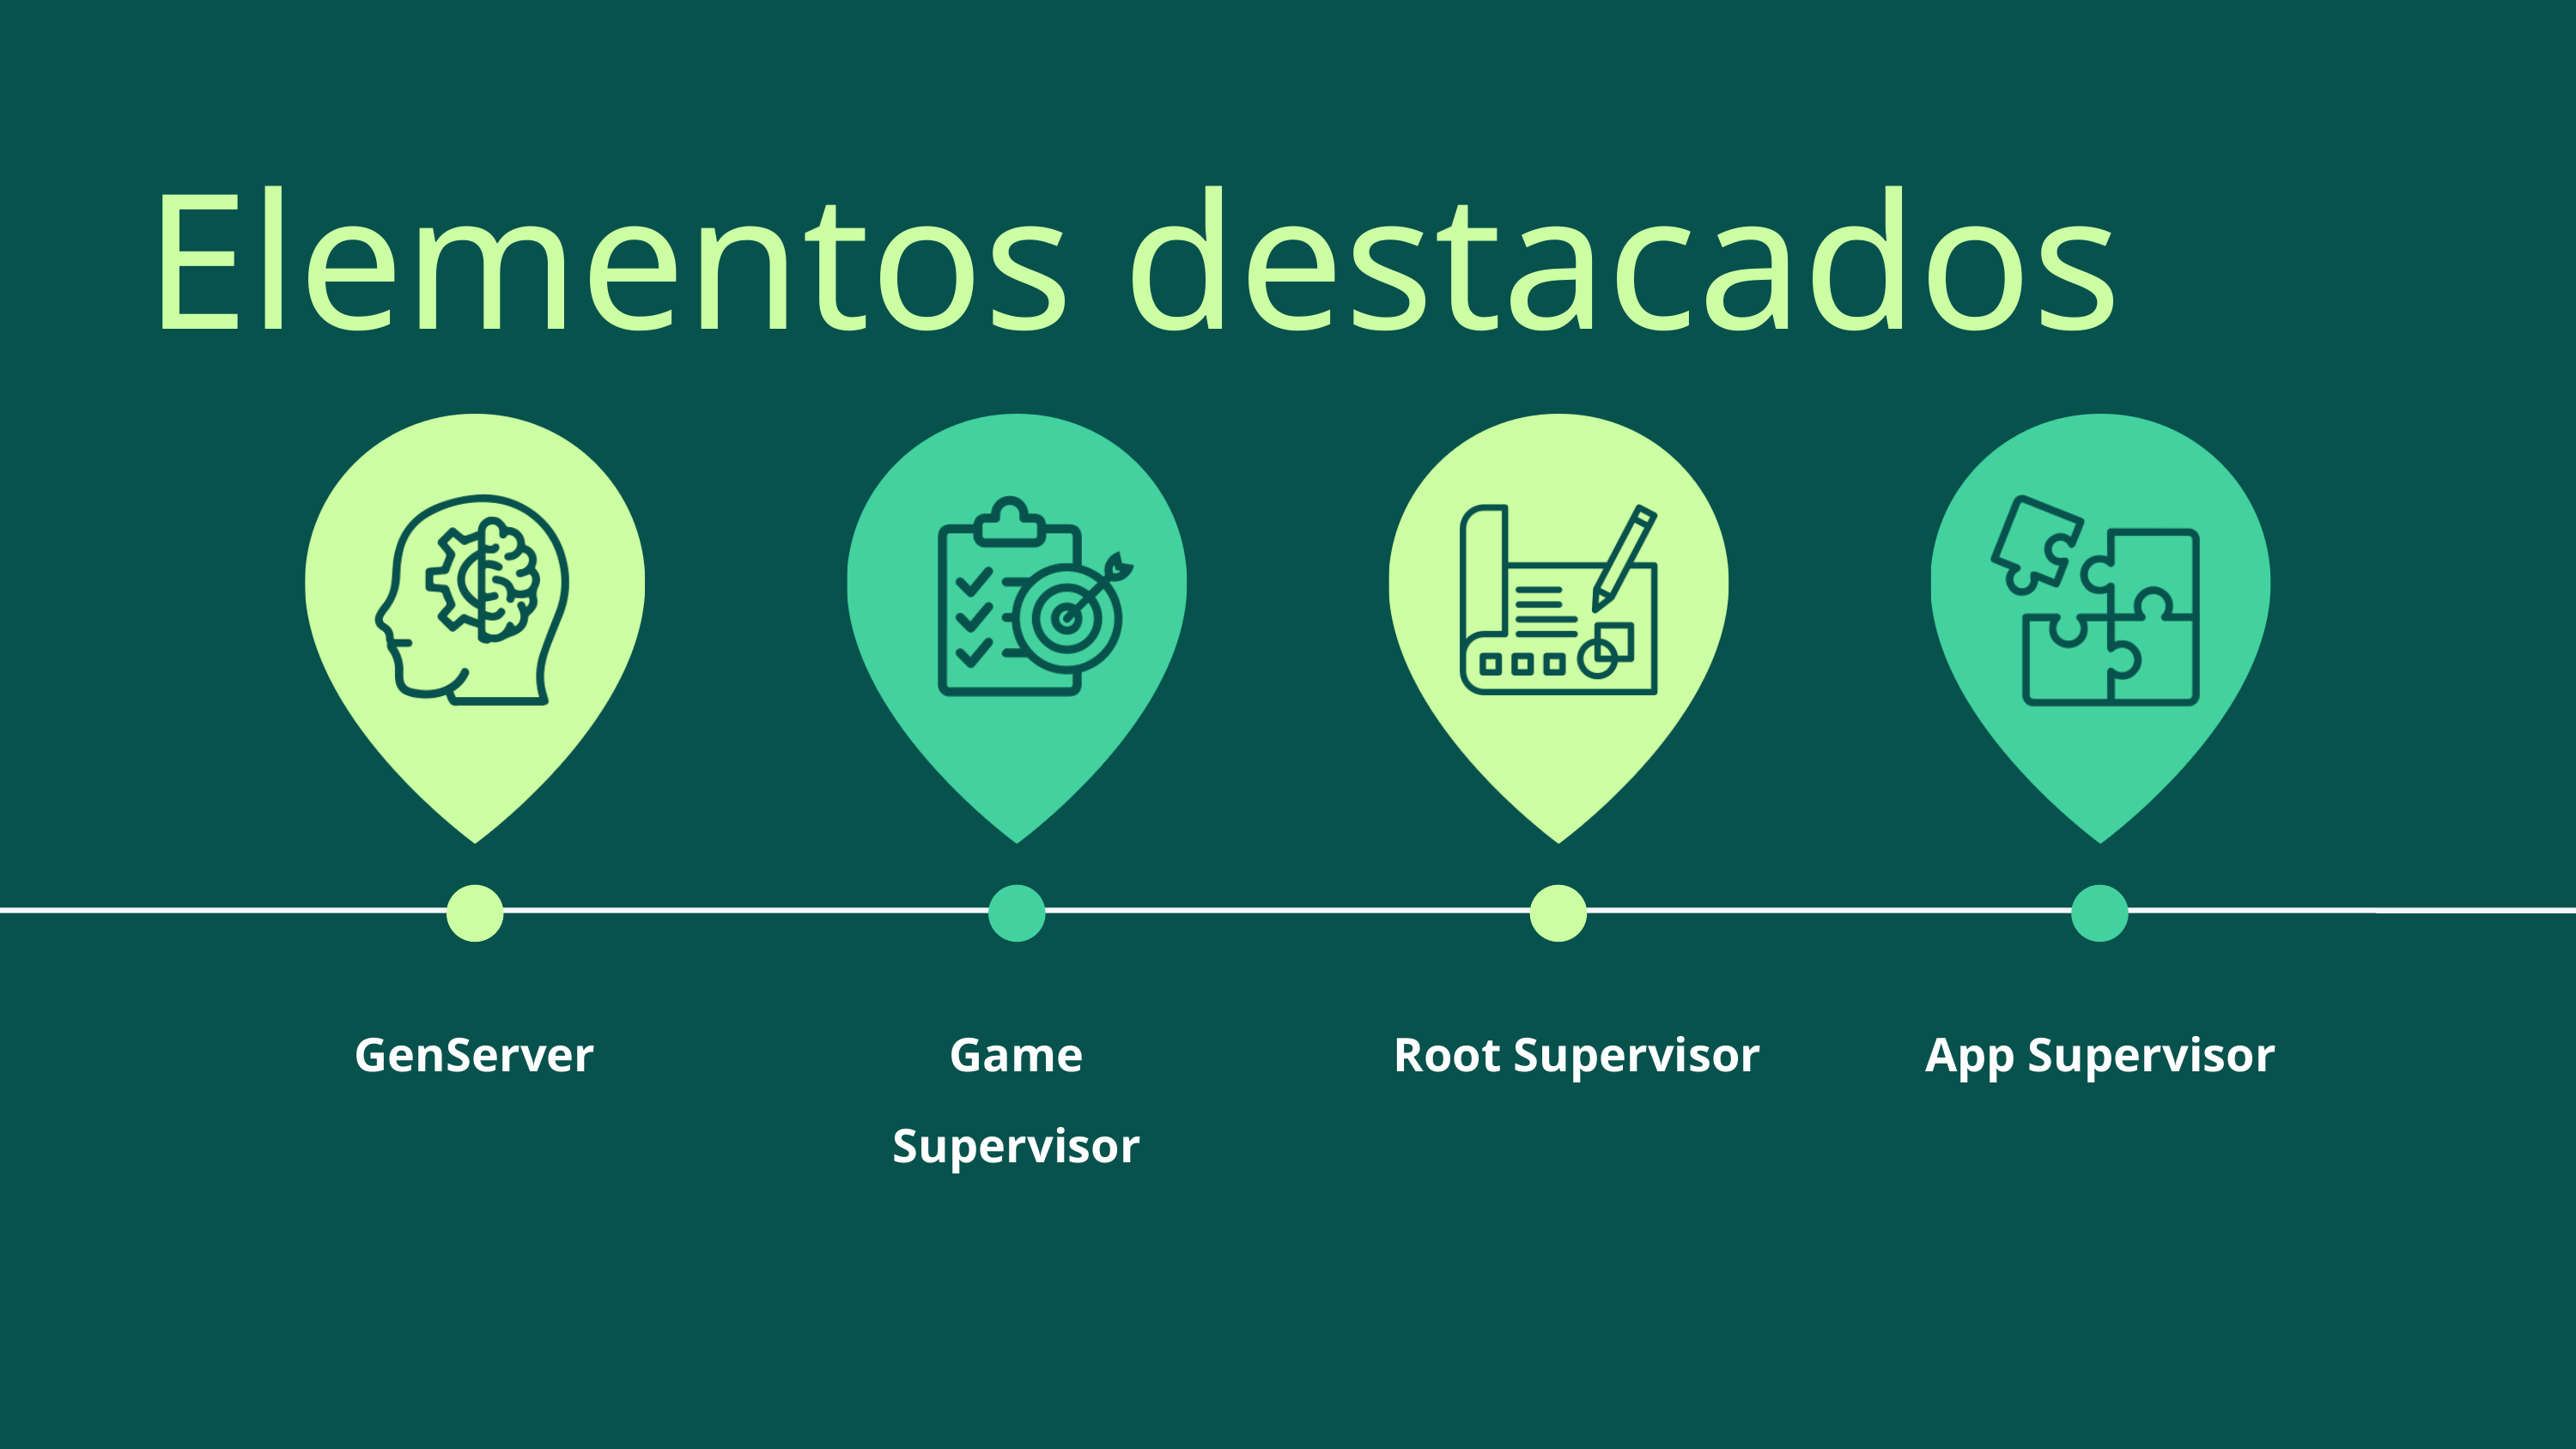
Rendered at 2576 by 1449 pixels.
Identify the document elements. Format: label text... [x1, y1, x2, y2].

picture [937, 495, 1135, 698]
text_box [847, 414, 1188, 844]
text_box [988, 884, 1046, 943]
text_box [446, 884, 504, 943]
text_box [1388, 414, 1729, 844]
text_box Root Supervisor [1382, 990, 1774, 1082]
text_box [305, 414, 646, 844]
picture [374, 494, 572, 706]
text_box [2071, 884, 2129, 943]
text_box [1529, 884, 1588, 943]
text_box GenServer [315, 990, 635, 1082]
text_box App Supervisor [1899, 990, 2303, 1082]
picture [1460, 503, 1658, 696]
picture [1990, 494, 2201, 708]
text_box [1930, 414, 2271, 844]
text_box Elementos destacados [144, 89, 2235, 367]
text_box Game Supervisor [832, 990, 1202, 1173]
